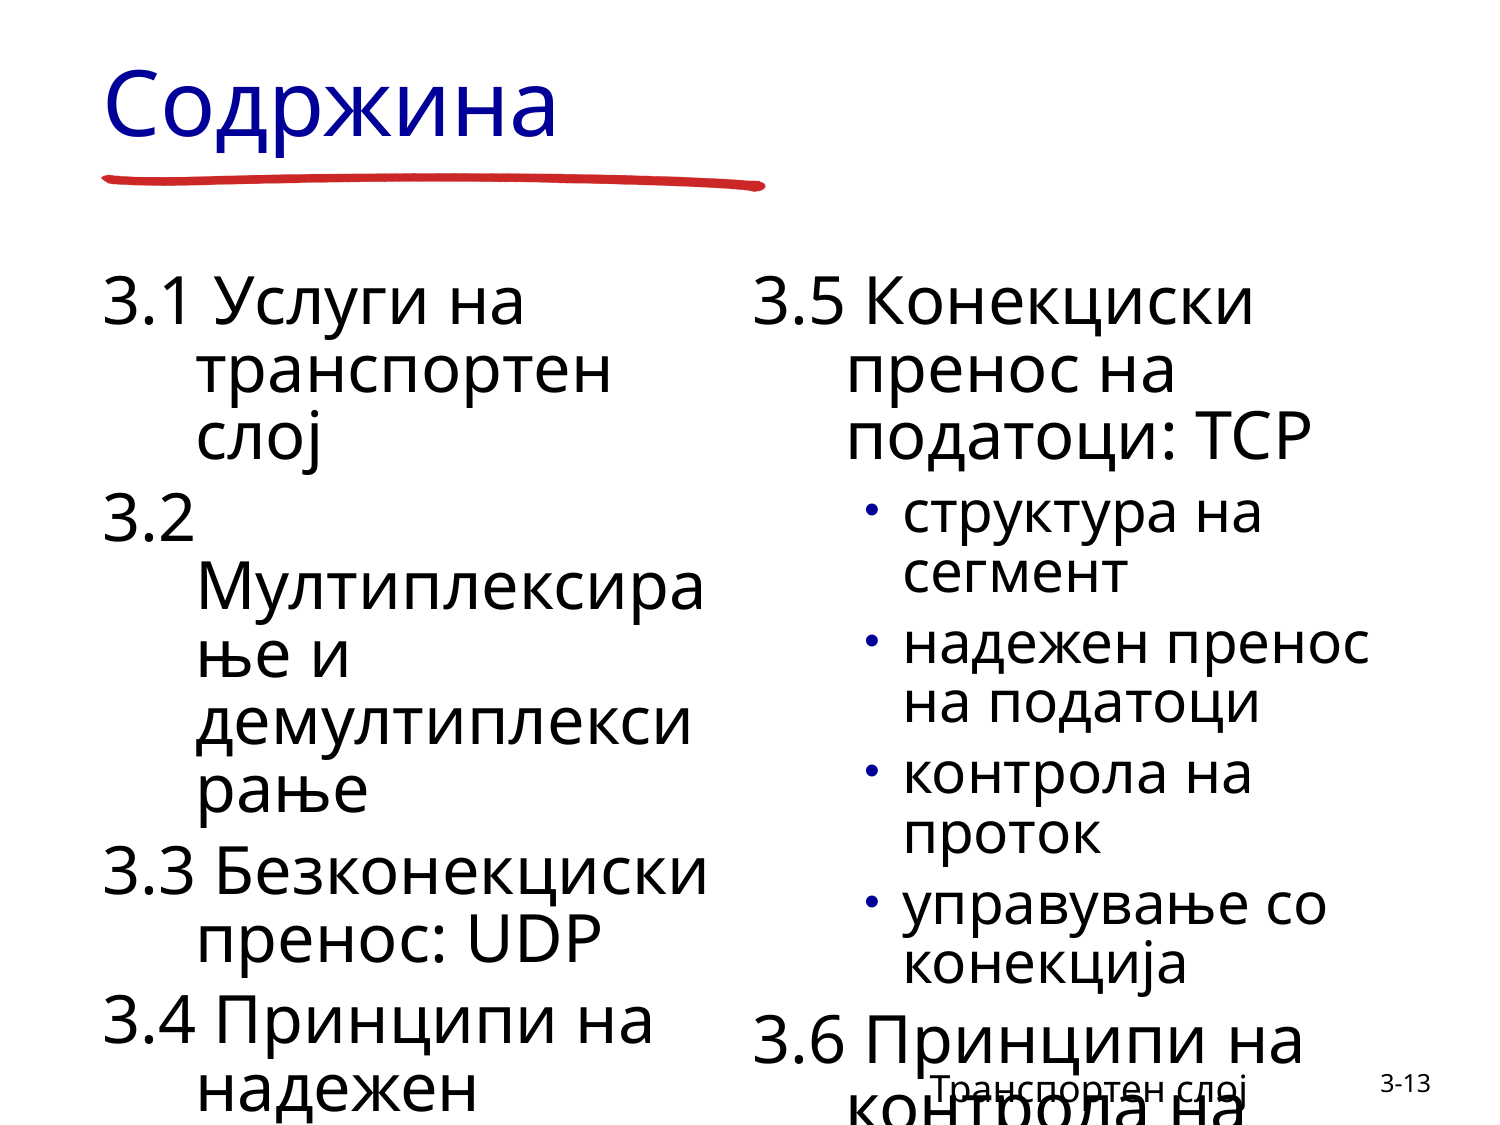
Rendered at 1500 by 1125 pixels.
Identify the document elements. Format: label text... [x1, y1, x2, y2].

title Содржина [87, 37, 1363, 225]
footer Транспортен слој [914, 1057, 1390, 1105]
slide_number 3-<number> [1365, 1060, 1477, 1106]
list 3.5 Конекциски пренос на податоци: TCP структура на сегмент надежен пренос на податоци контрола на проток управување со конекција 3.6 Принципи на контрола на застој 3.7 TCP контрола на застој [737, 262, 1435, 1025]
list 3.1 Услуги на транспортен слој 3.2 Мултиплексирање и демултиплексирање 3.3 Безконекциски пренос: UDP 3.4 Принципи на надежен пренос на податоци [87, 262, 737, 1025]
